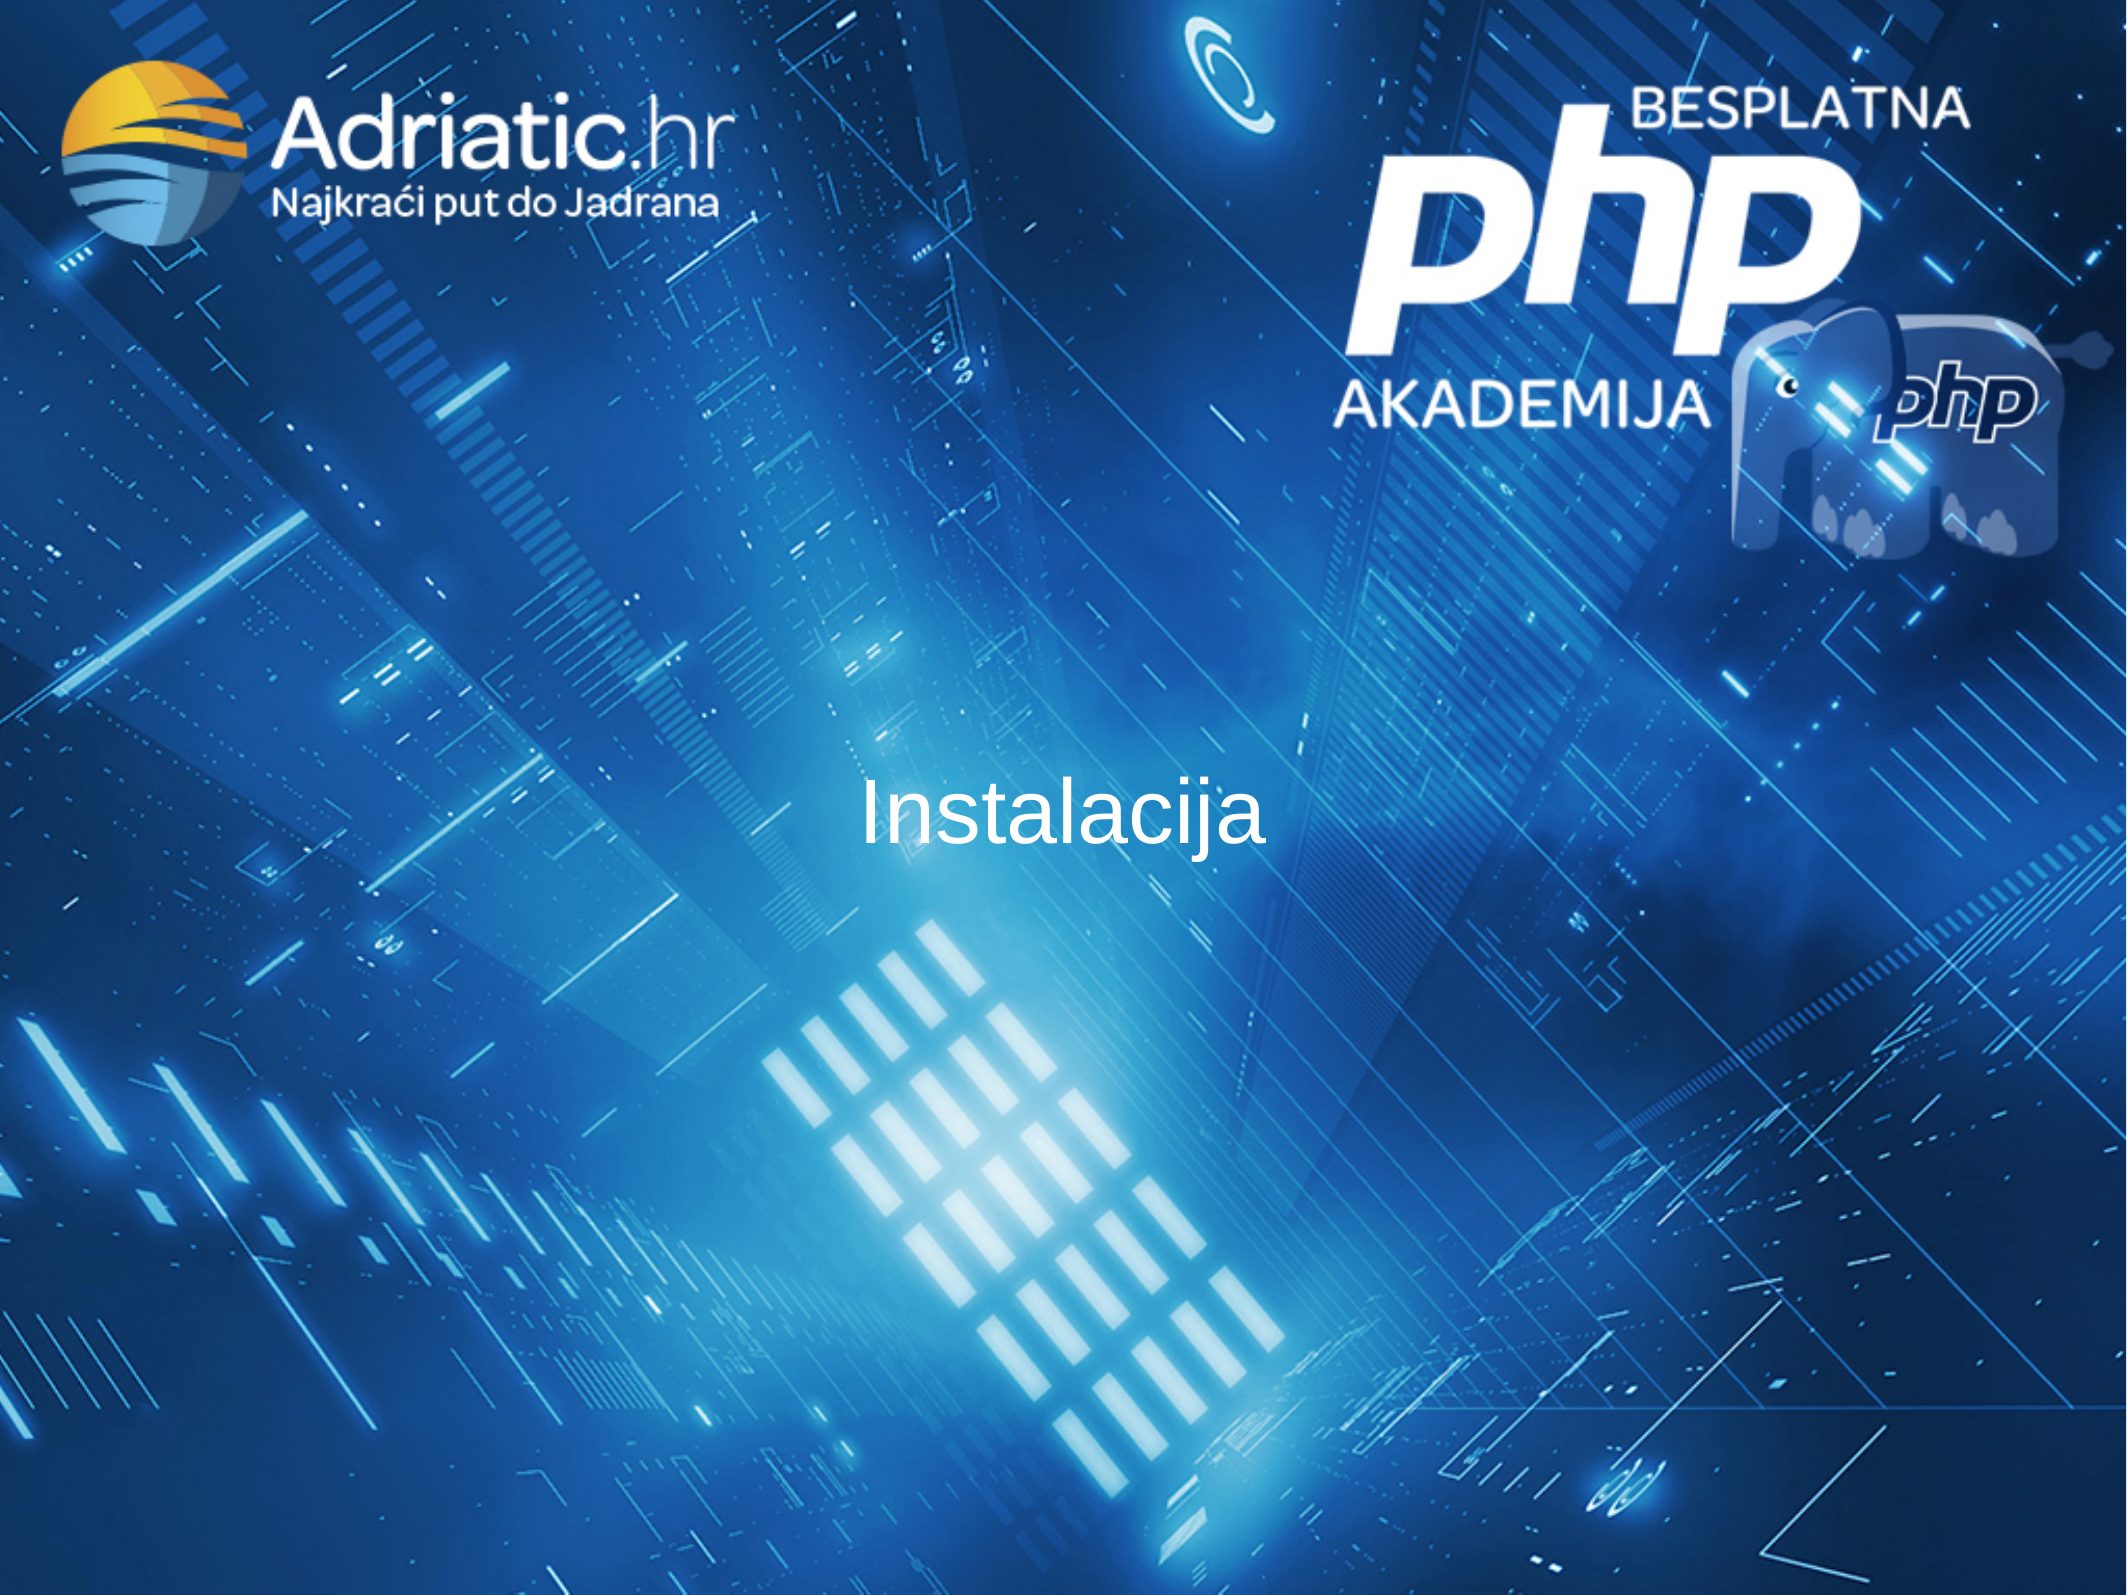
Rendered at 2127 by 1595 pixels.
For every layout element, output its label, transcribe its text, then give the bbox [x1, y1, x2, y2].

picture [0, 0, 2127, 1595]
title Instalacija [106, 678, 2020, 945]
